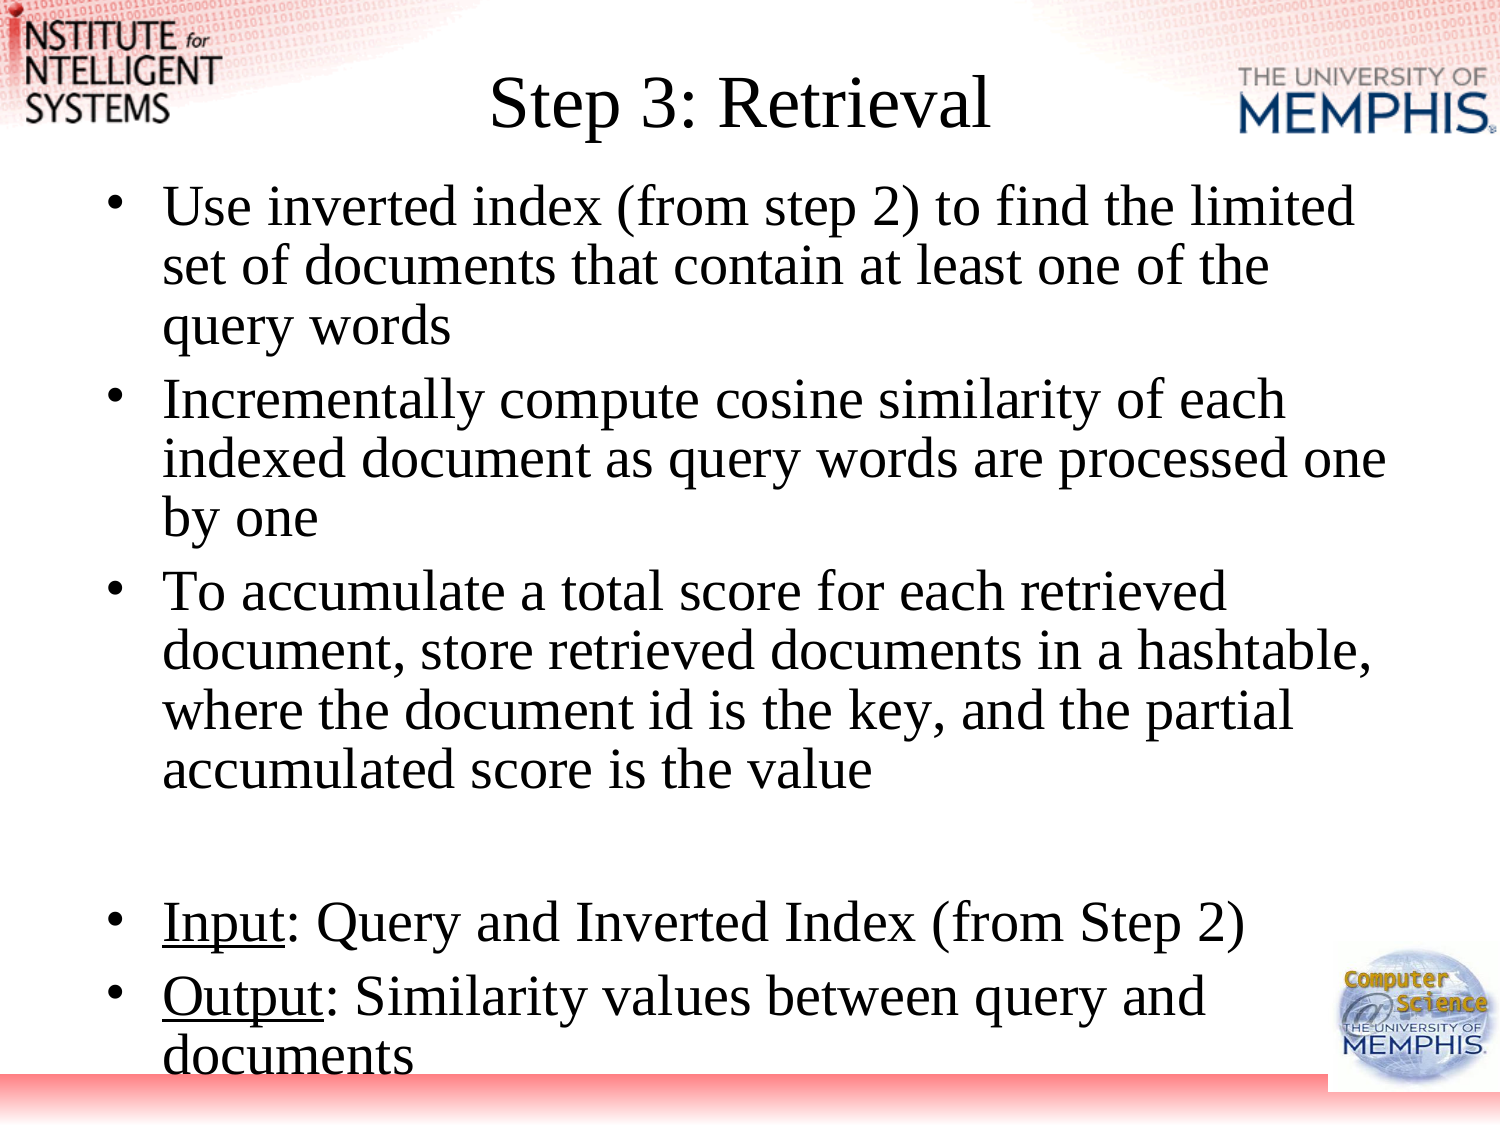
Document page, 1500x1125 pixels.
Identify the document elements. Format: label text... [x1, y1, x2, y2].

list Use inverted index (from step 2) to find the limited set of documents that contain at least one of the query words Incrementally compute cosine similarity of each indexed document as query words are processed one by one To accumulate a total score for each retrieved document, store retrieved documents in a hashtable, where the document id is the key, and the partial accumulated score is the value Input: Query and Inverted Index (from Step 2) Output: Similarity values between query and documents [91, 170, 1417, 1096]
title Step 3: Retrieval [75, 45, 1426, 151]
picture [0, 0, 501, 132]
picture [1012, 0, 1500, 141]
picture [1417, 941, 1500, 1092]
